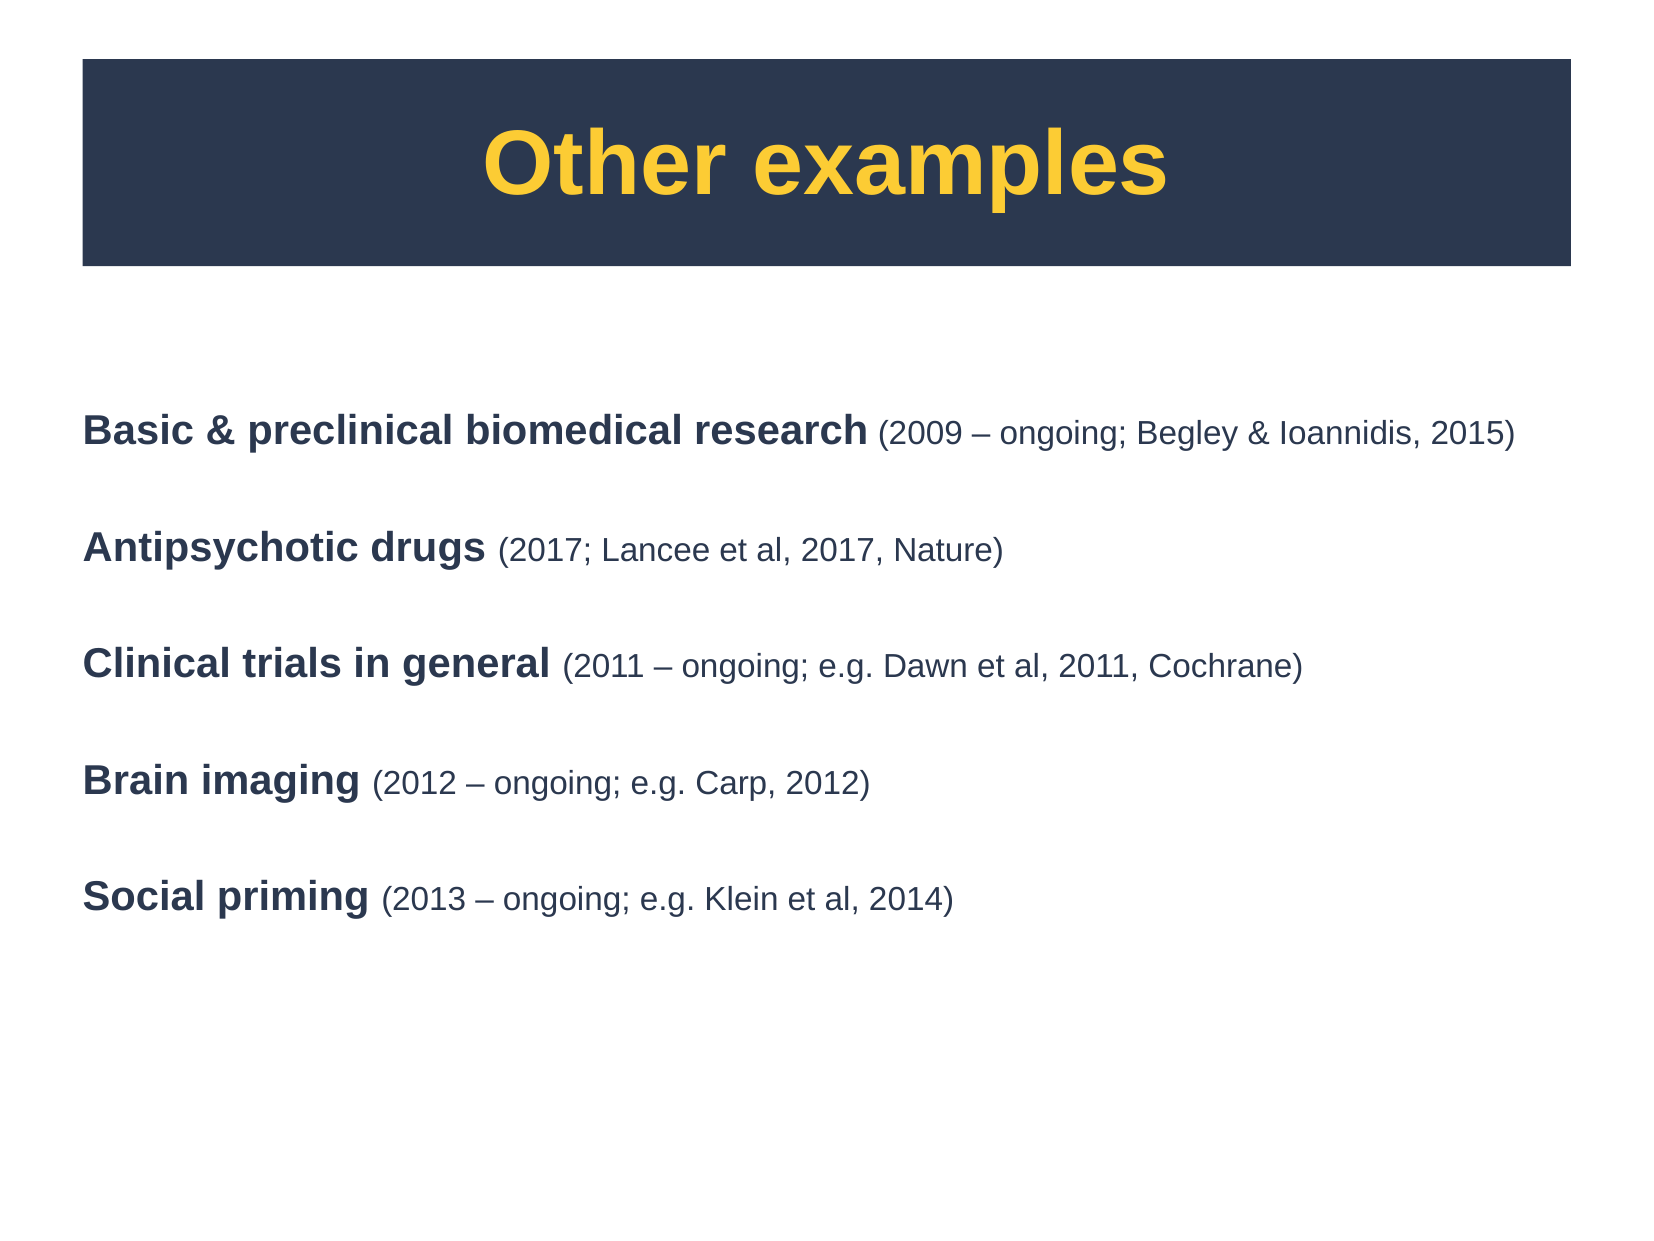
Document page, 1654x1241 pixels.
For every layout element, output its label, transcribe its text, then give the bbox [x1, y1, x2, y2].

title Other examples [82, 59, 1571, 267]
subtitle Basic & preclinical biomedical research (2009 – ongoing; Begley & Ioannidis, 2015) Antipsychotic drugs (2017; Lancee et al, 2017, Nature) Clinical trials in general (2011 – ongoing; e.g. Dawn et al, 2011, Cochrane) Brain imaging (2012 – ongoing; e.g. Carp, 2012) Social priming (2013 – ongoing; e.g. Klein et al, 2014) [82, 290, 1571, 1037]
